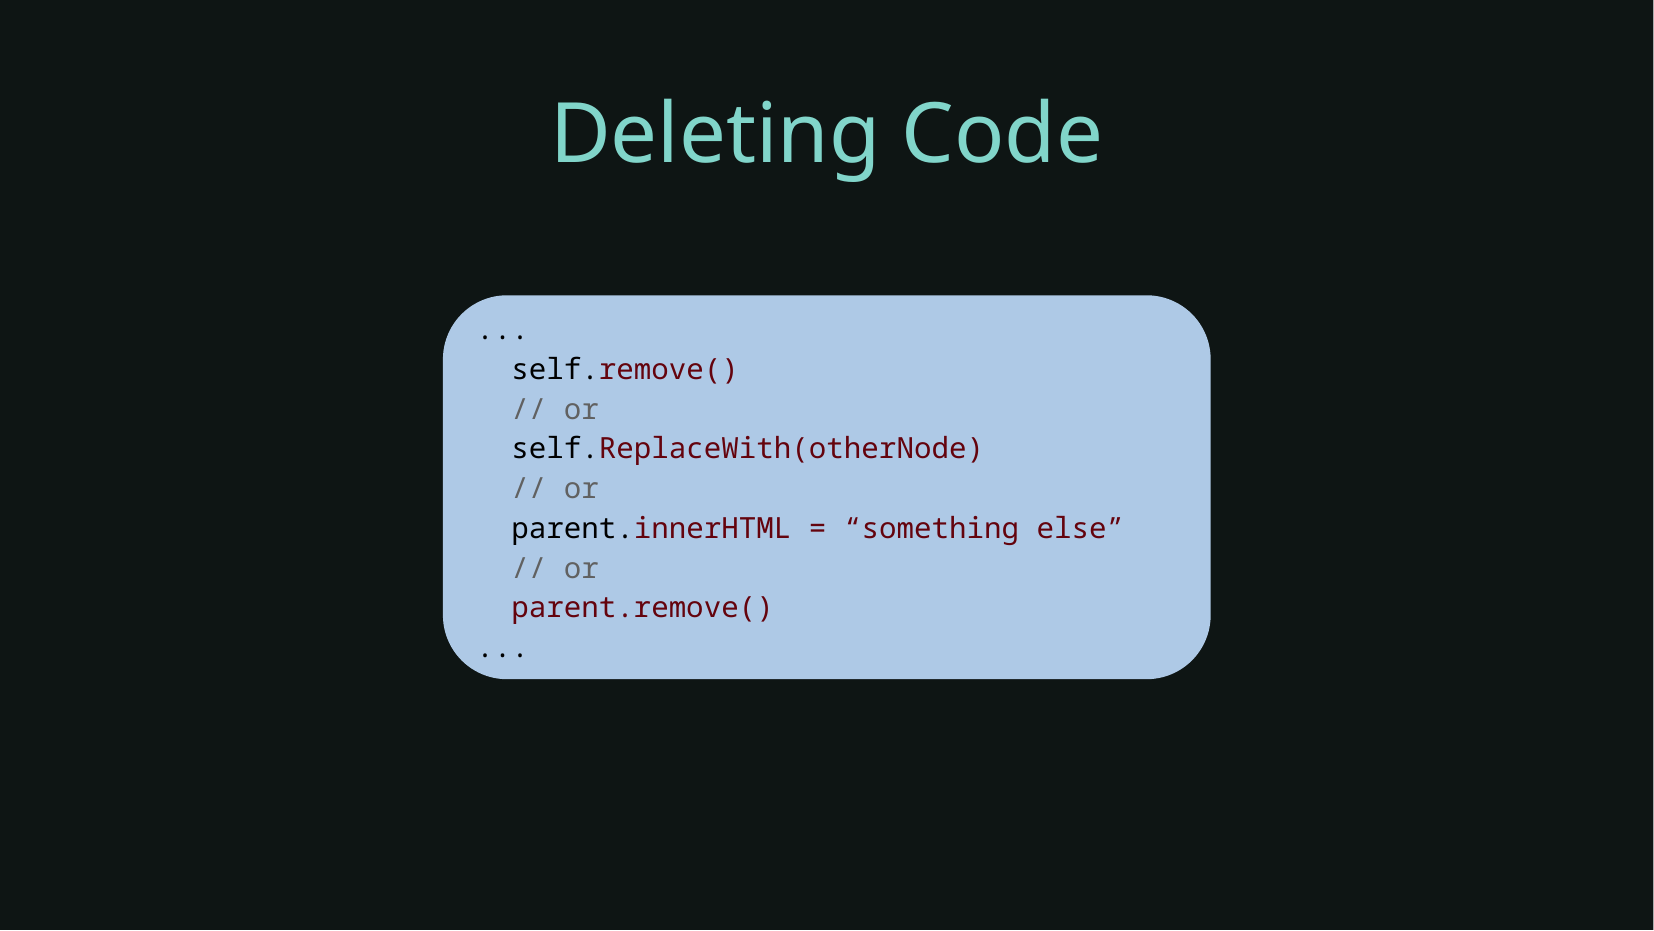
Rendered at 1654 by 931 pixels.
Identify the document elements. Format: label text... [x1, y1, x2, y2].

title Deleting Code [177, 24, 1477, 237]
text_box ... self.remove() // or self.ReplaceWith(otherNode) // or parent.innerHTML = “something else” // or parent.remove() ... [442, 295, 1211, 680]
